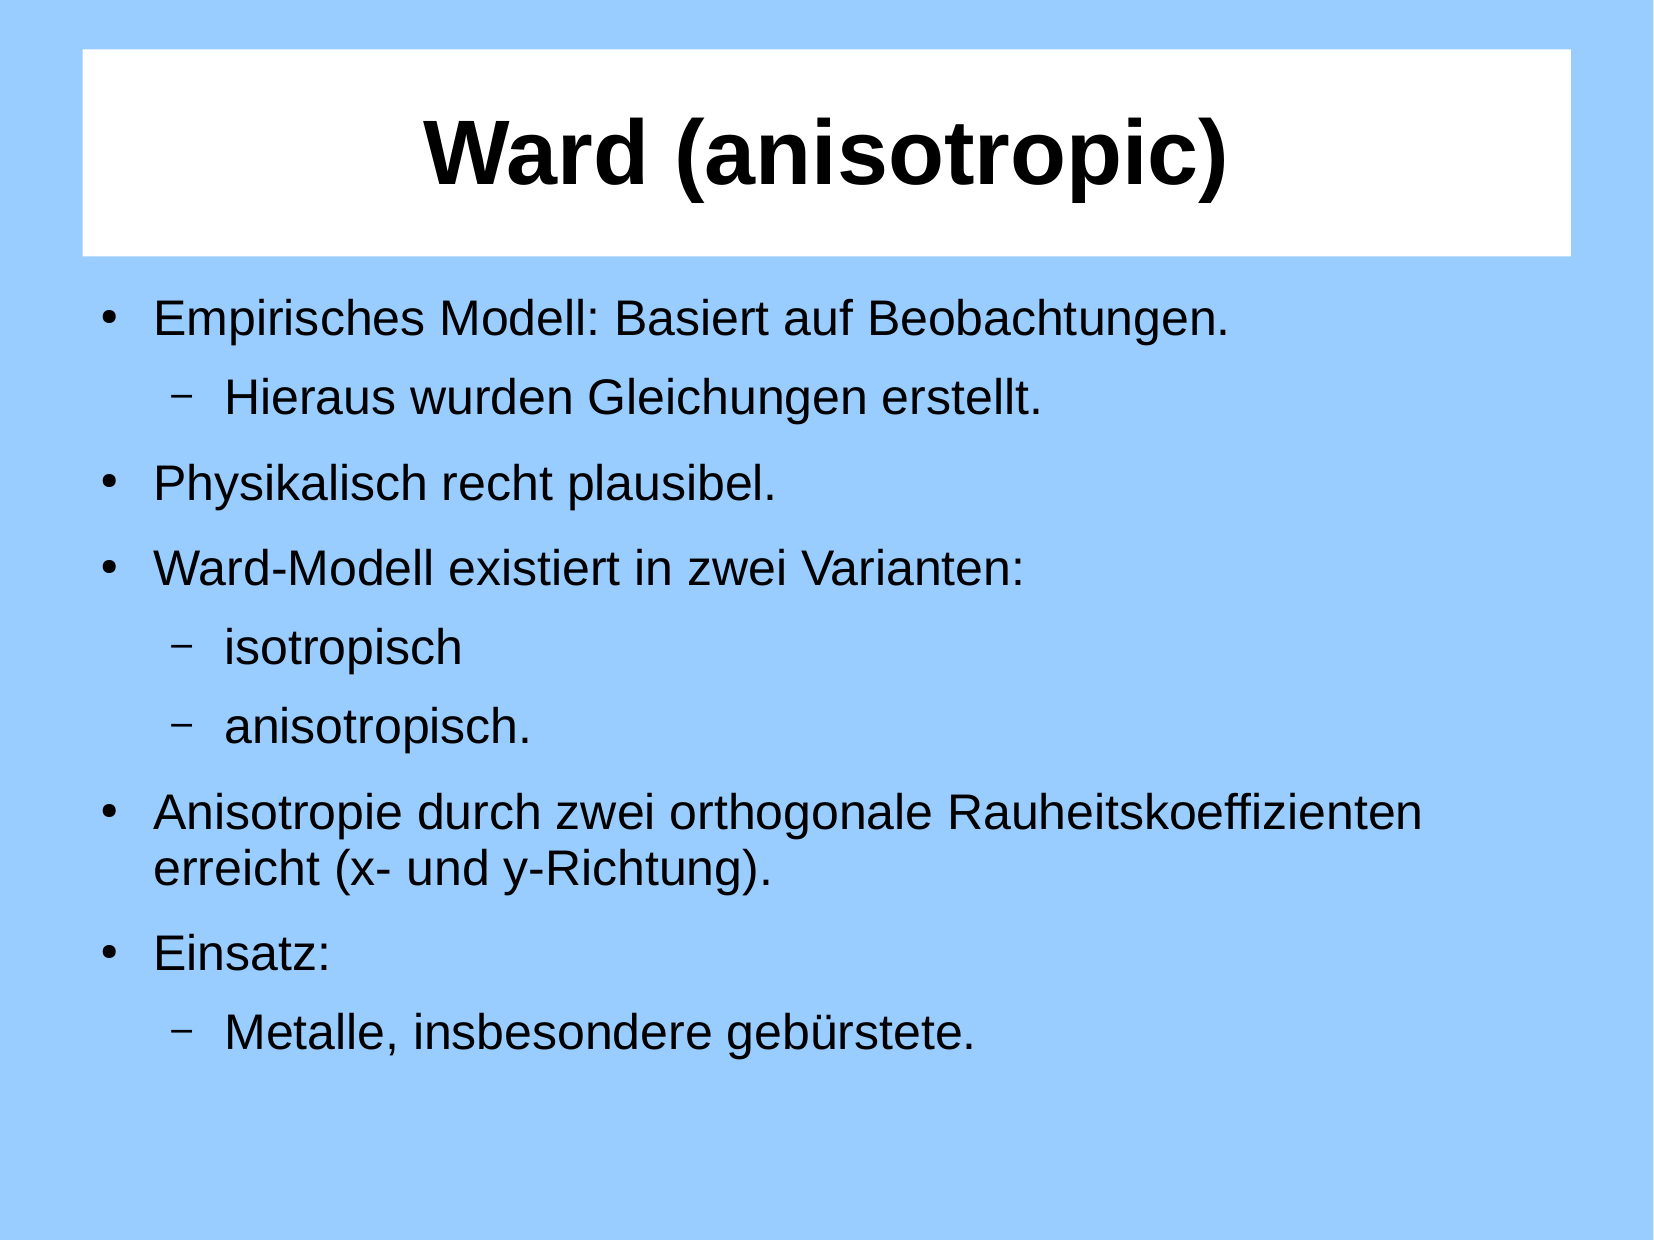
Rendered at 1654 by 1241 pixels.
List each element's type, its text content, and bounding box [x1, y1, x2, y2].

list Empirisches Modell: Basiert auf Beobachtungen. Hieraus wurden Gleichungen erstellt. Physikalisch recht plausibel. Ward-Modell existiert in zwei Varianten: isotropisch anisotropisch. Anisotropie durch zwei orthogonale Rauheitskoeffizienten erreicht (x- und y-Richtung). Einsatz: Metalle, insbesondere gebürstete. [82, 290, 1571, 1170]
title Ward (anisotropic) [82, 49, 1571, 257]
